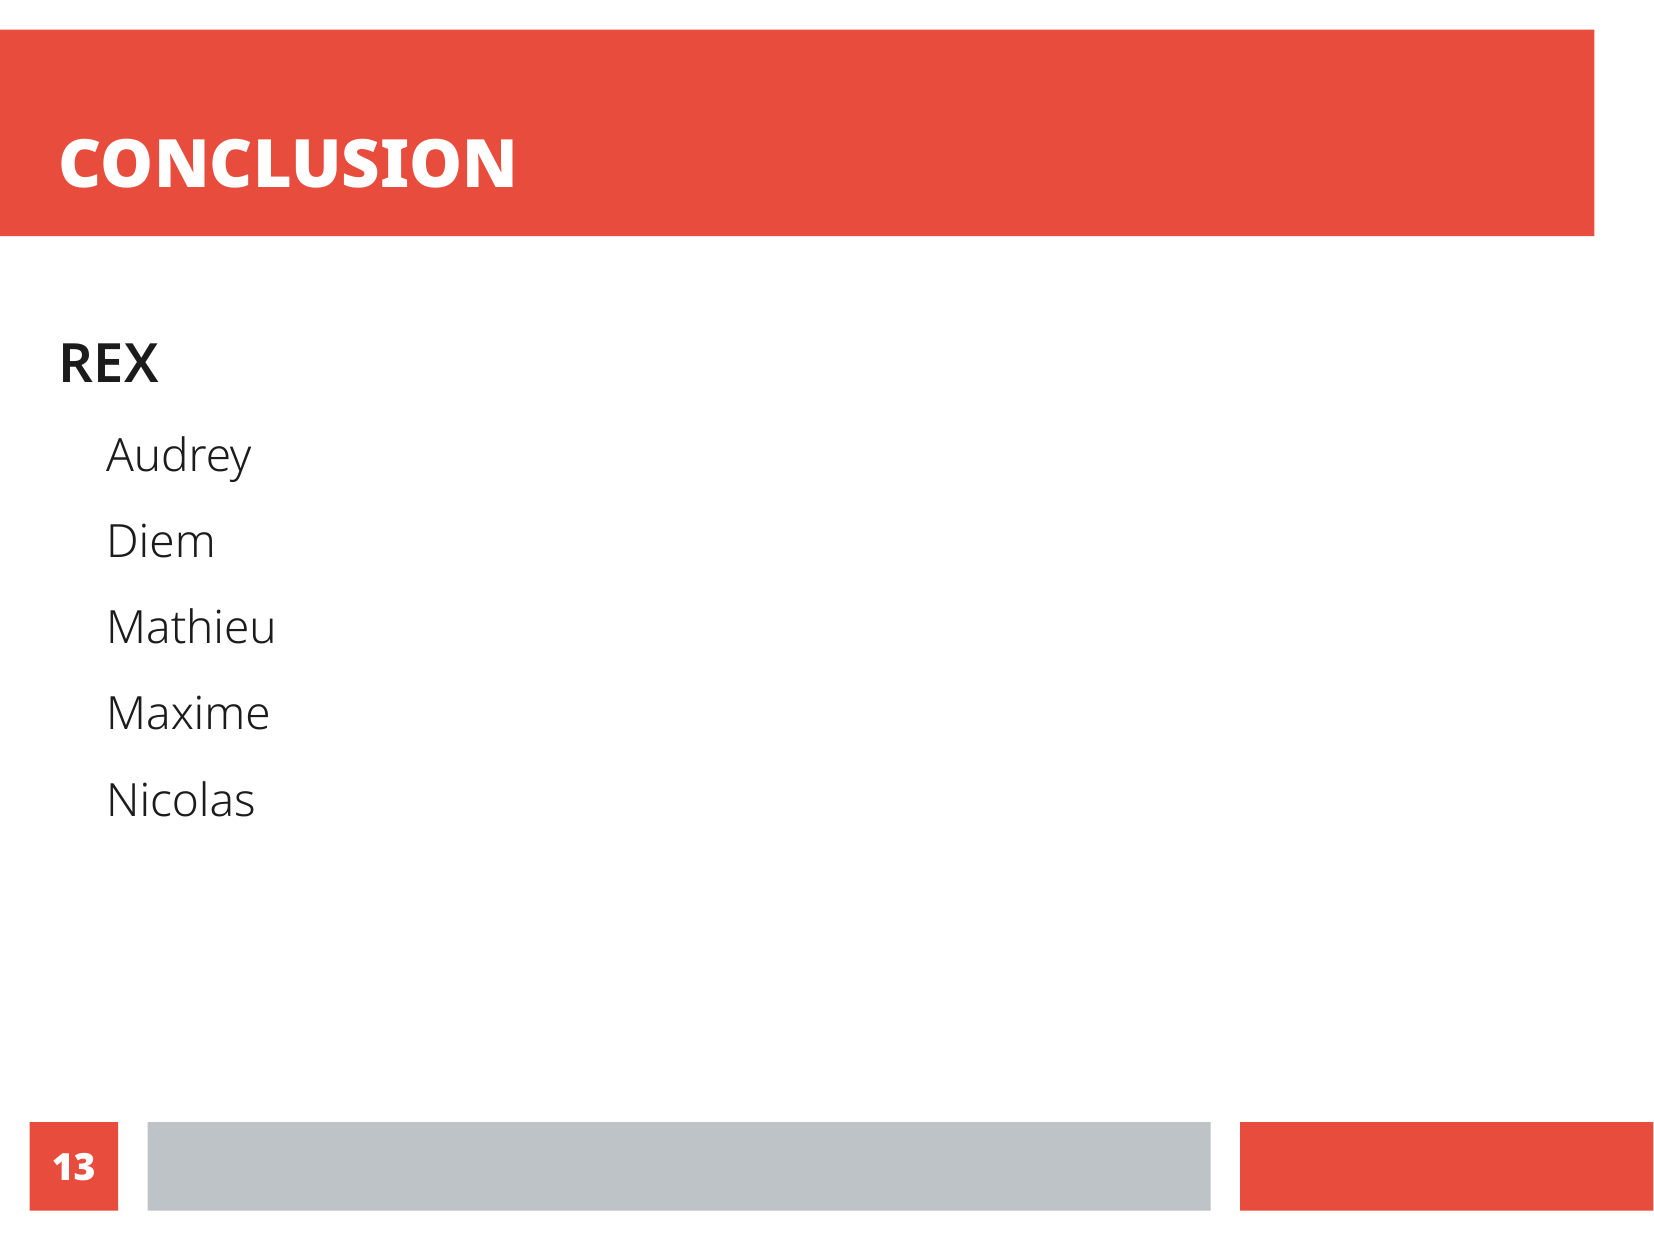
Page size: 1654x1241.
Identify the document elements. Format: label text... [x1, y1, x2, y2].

title CONCLUSION [59, 59, 1595, 207]
list REX Audrey Diem Mathieu Maxime Nicolas [59, 324, 1565, 1093]
